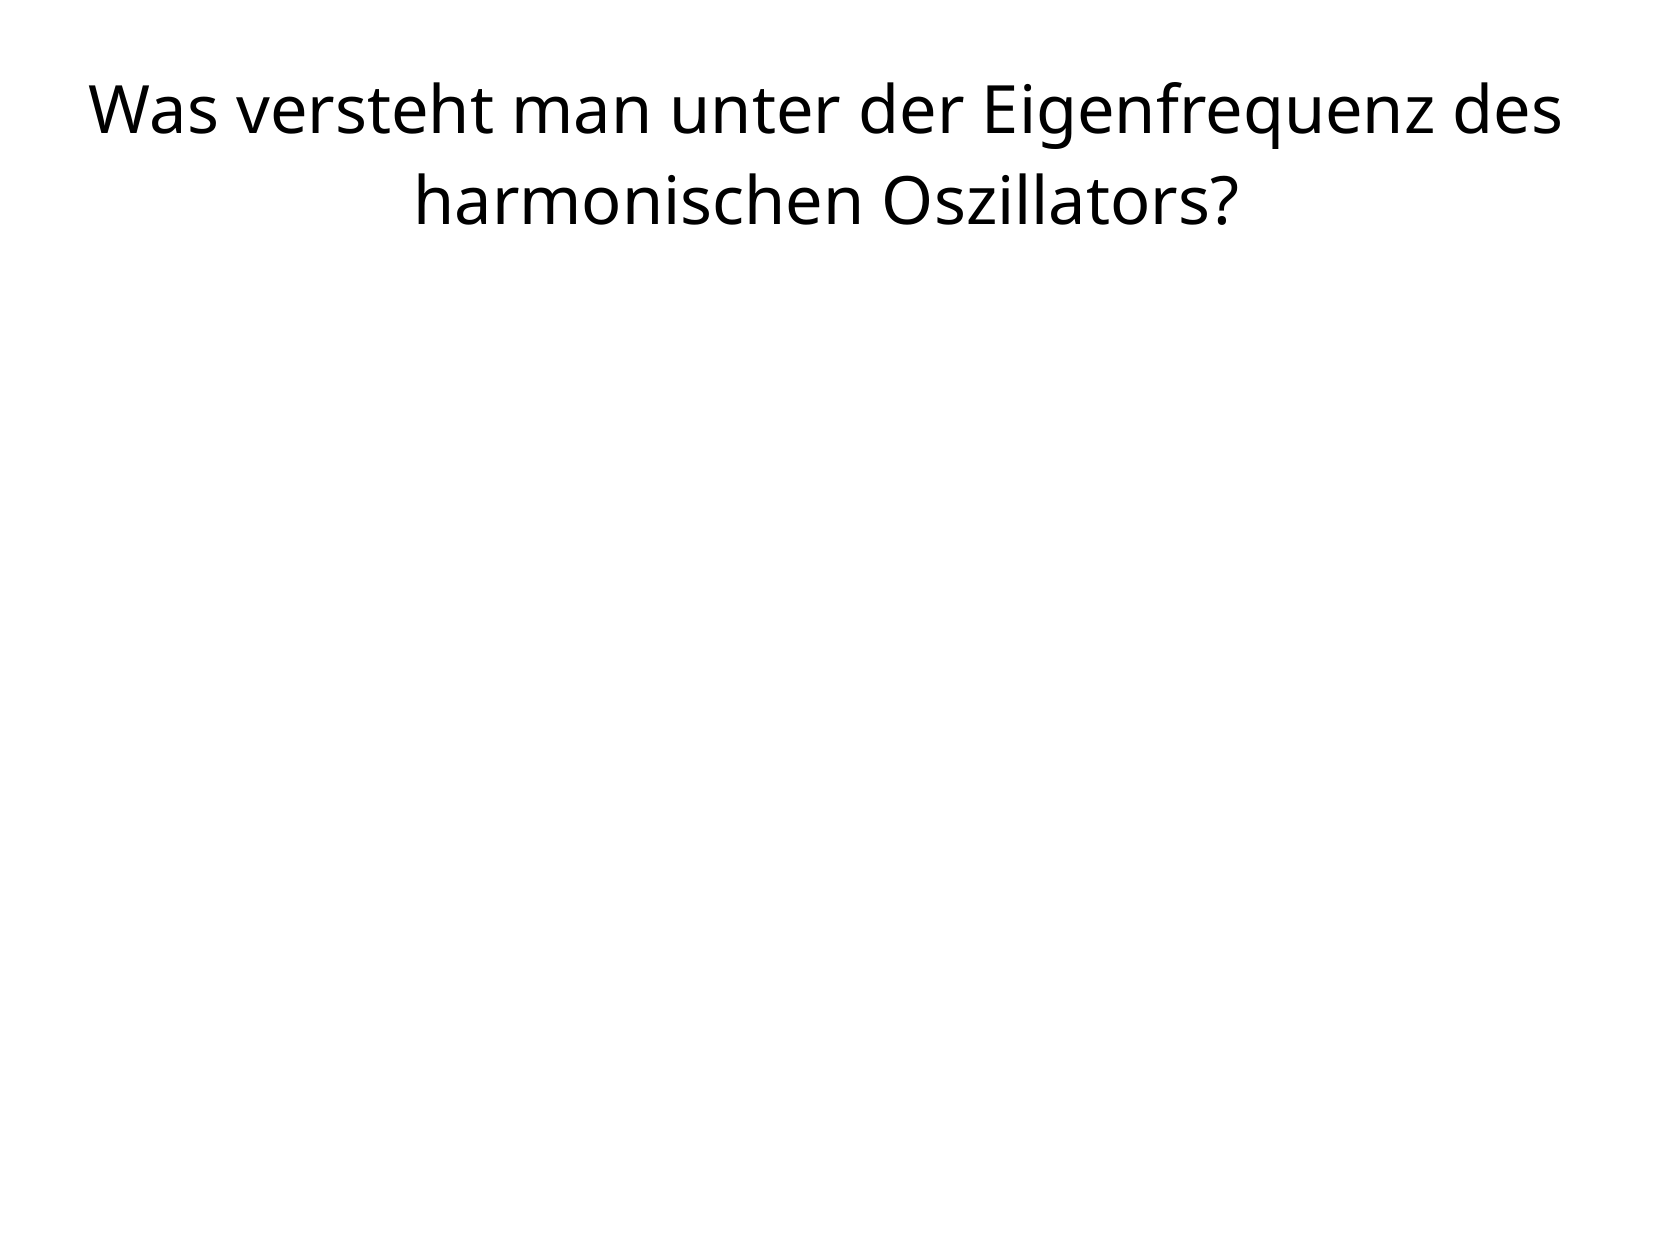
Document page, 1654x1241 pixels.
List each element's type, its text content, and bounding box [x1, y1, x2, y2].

title Was versteht man unter der Eigenfrequenz des harmonischen Oszillators? [82, 49, 1571, 257]
